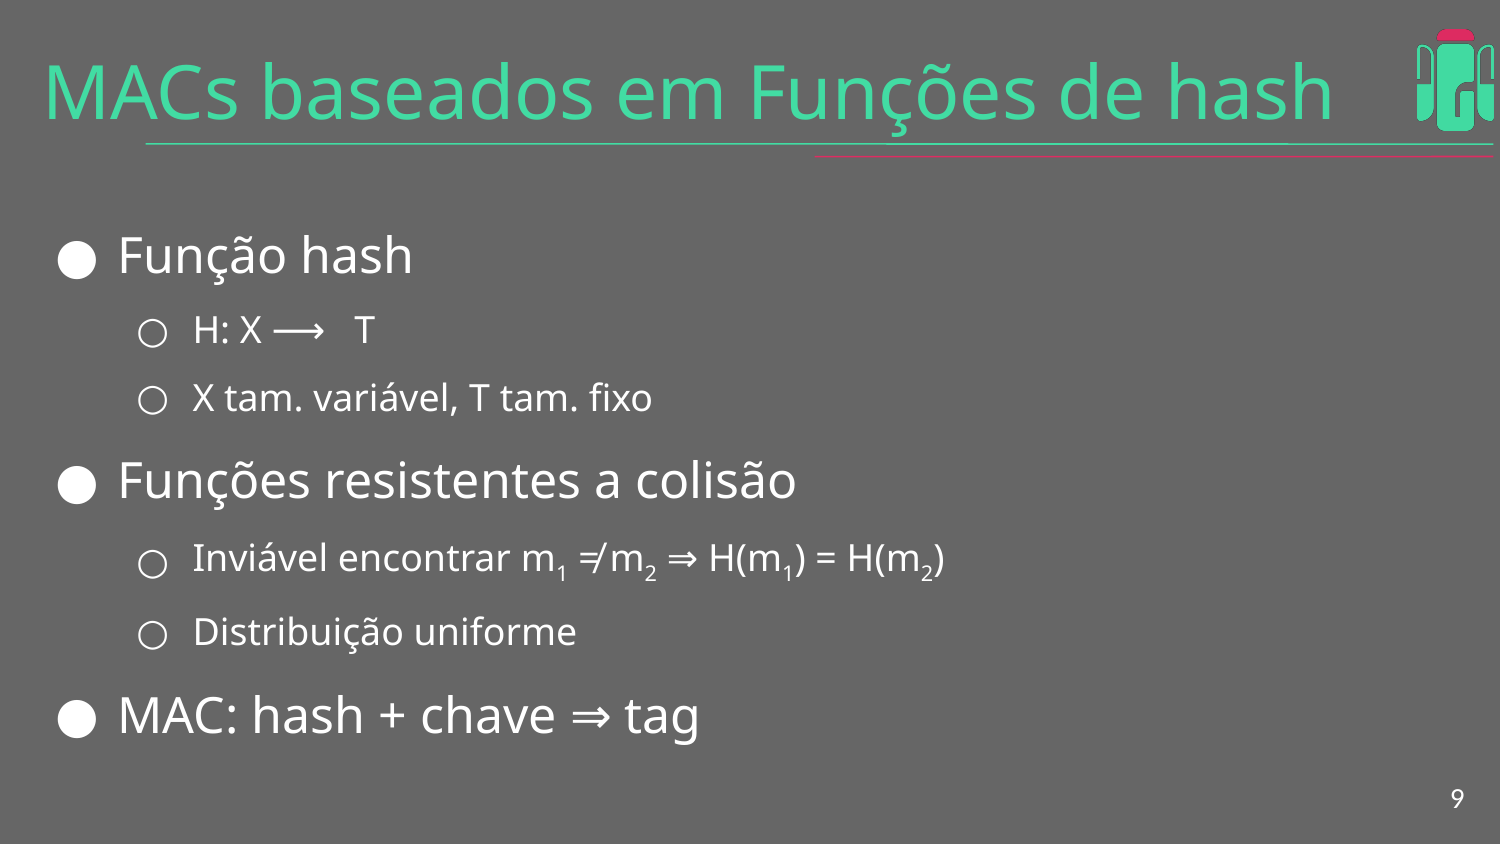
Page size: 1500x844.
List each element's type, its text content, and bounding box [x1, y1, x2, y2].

picture [1417, 29, 1494, 131]
slide_number <number> [1389, 764, 1480, 830]
title MACs baseados em Funções de hash [27, 29, 1374, 131]
list Função hash H: X ⟶ T X tam. variável, T tam. fixo Funções resistentes a colisão Inviável encontrar m1 ≠ m2 ⇒ H(m1) = H(m2) Distribuição uniforme MAC: hash + chave ⇒ tag [27, 178, 1418, 794]
